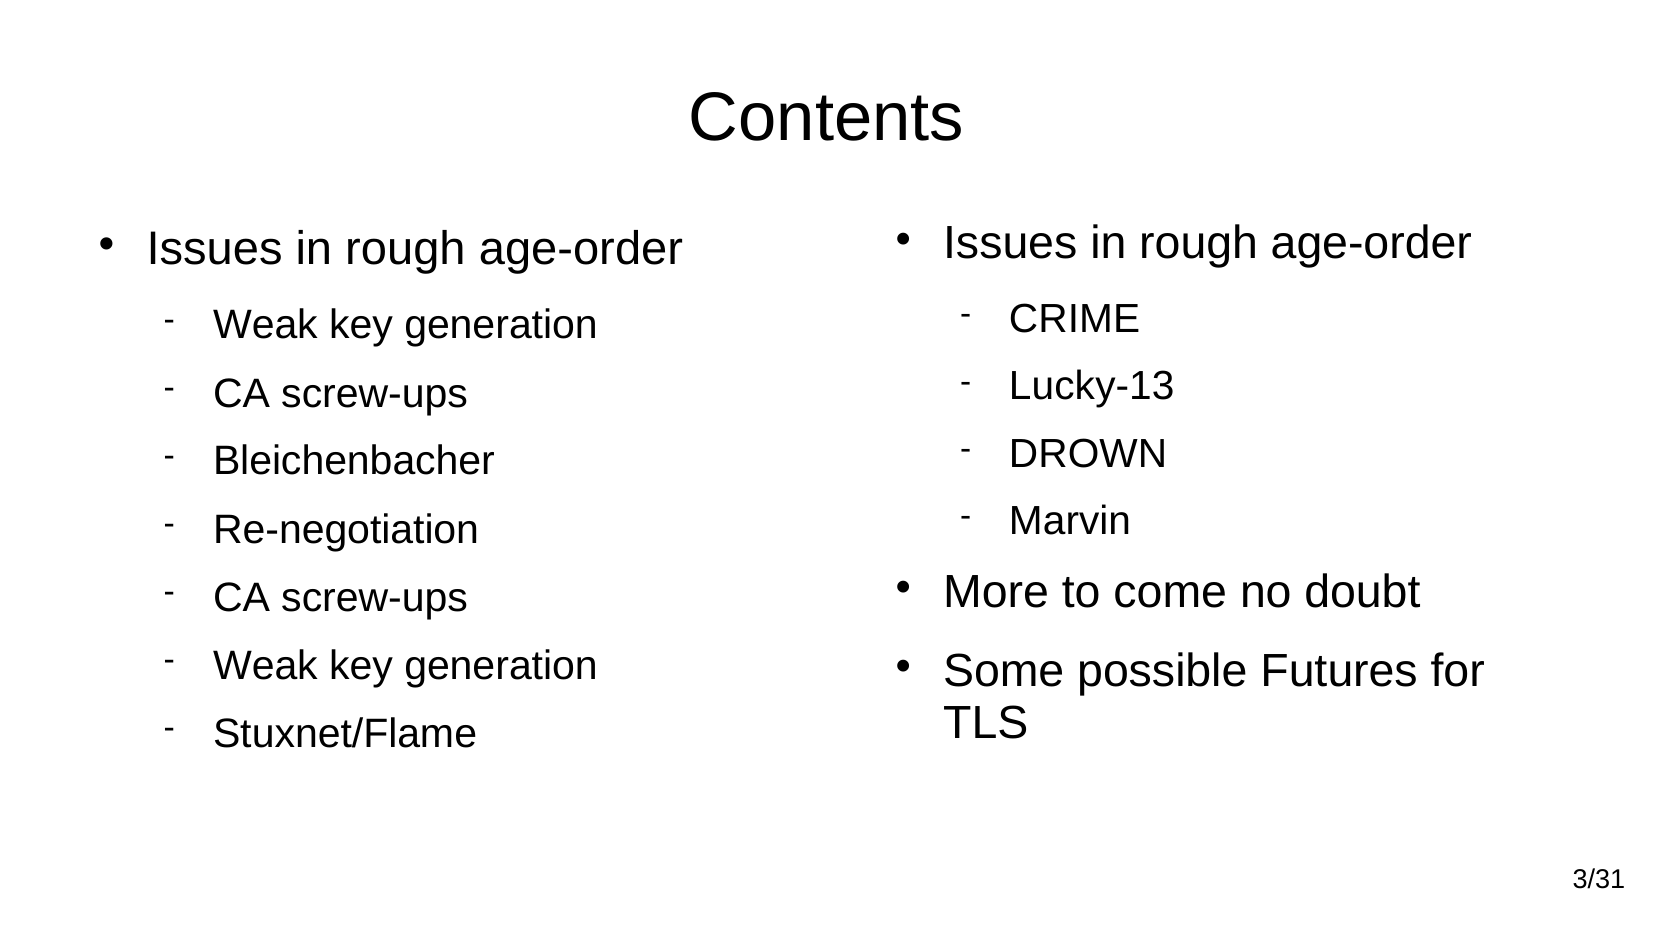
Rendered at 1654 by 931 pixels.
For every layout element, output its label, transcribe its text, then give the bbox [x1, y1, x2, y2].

title Contents [82, 37, 1571, 193]
list Issues in rough age-order CRIME Lucky-13 DROWN Marvin More to come no doubt Some possible Futures for TLS [879, 212, 1565, 753]
list Issues in rough age-order Weak key generation CA screw-ups Bleichenbacher Re-negotiation CA screw-ups Weak key generation Stuxnet/Flame [82, 217, 768, 758]
